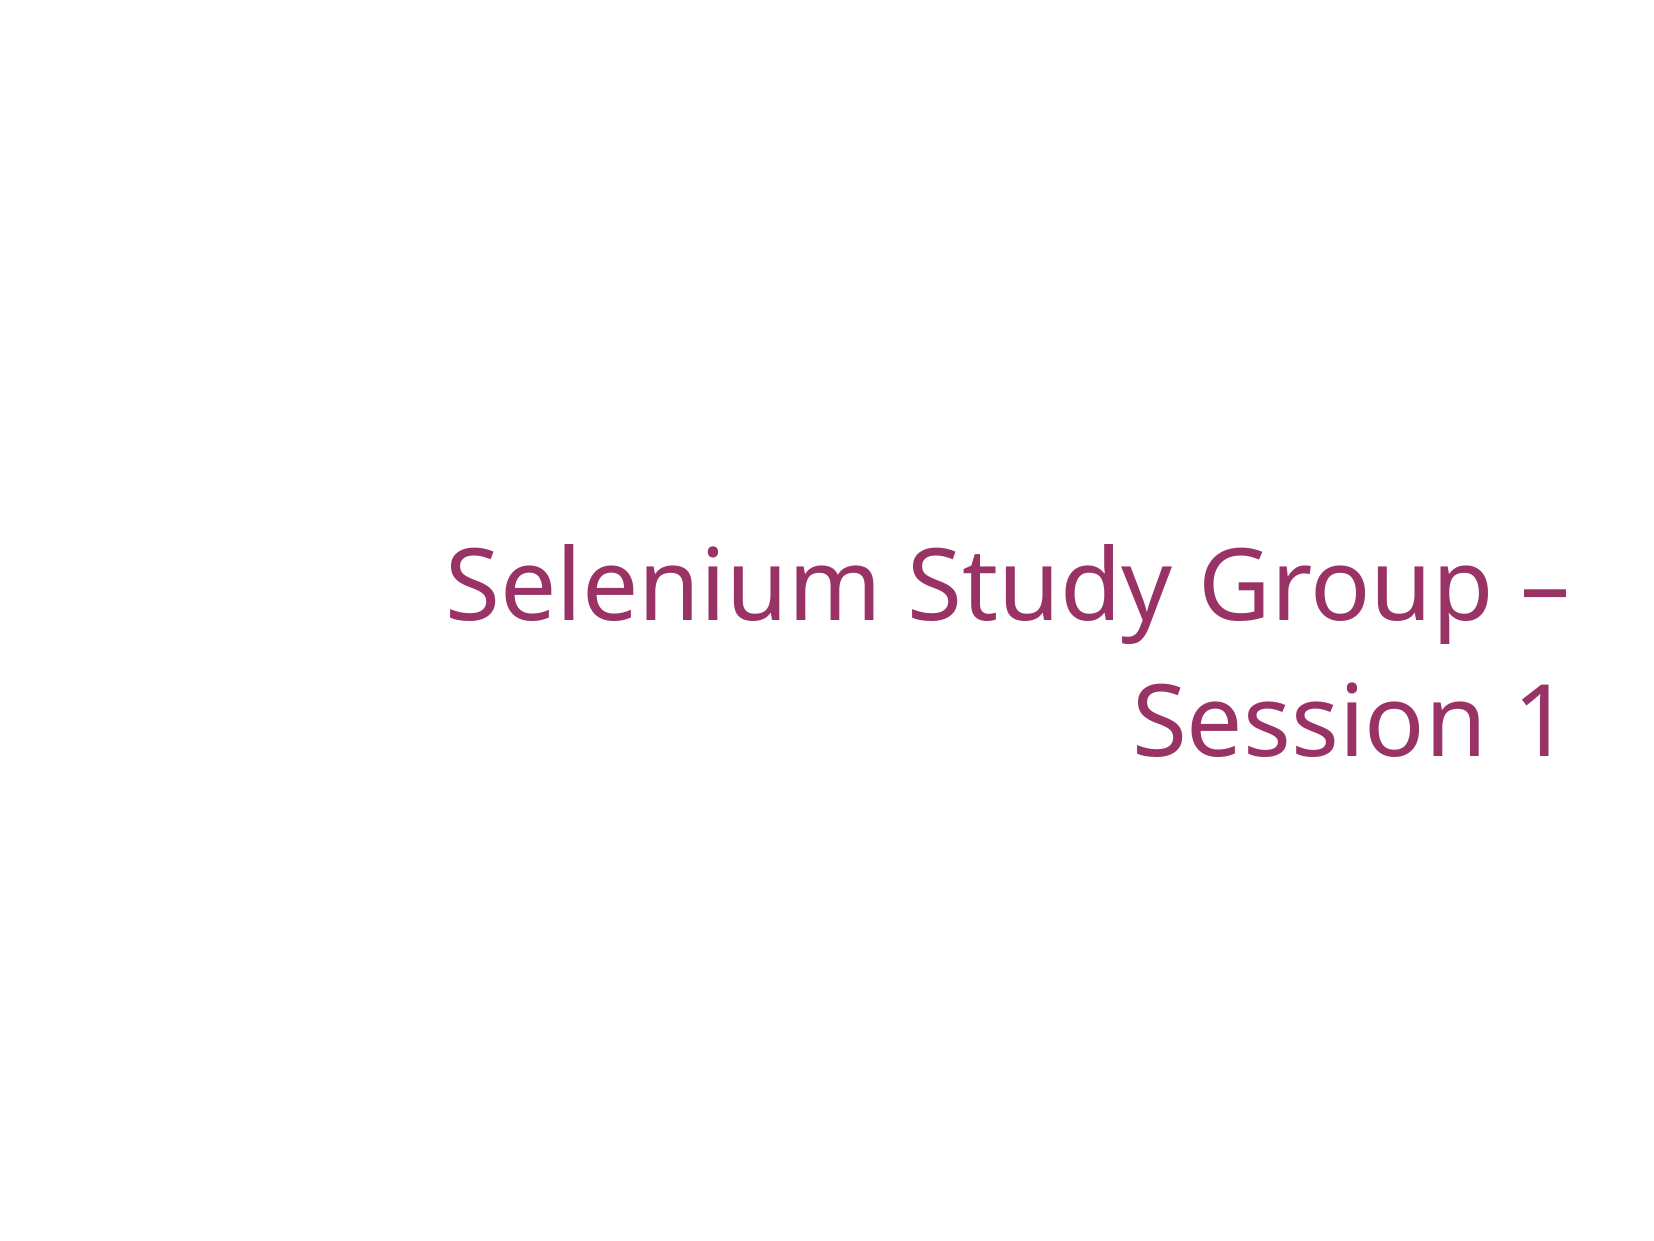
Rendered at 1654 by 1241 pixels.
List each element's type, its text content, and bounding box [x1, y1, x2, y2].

subtitle Selenium Study Group – Session 1 [82, 290, 1571, 1010]
